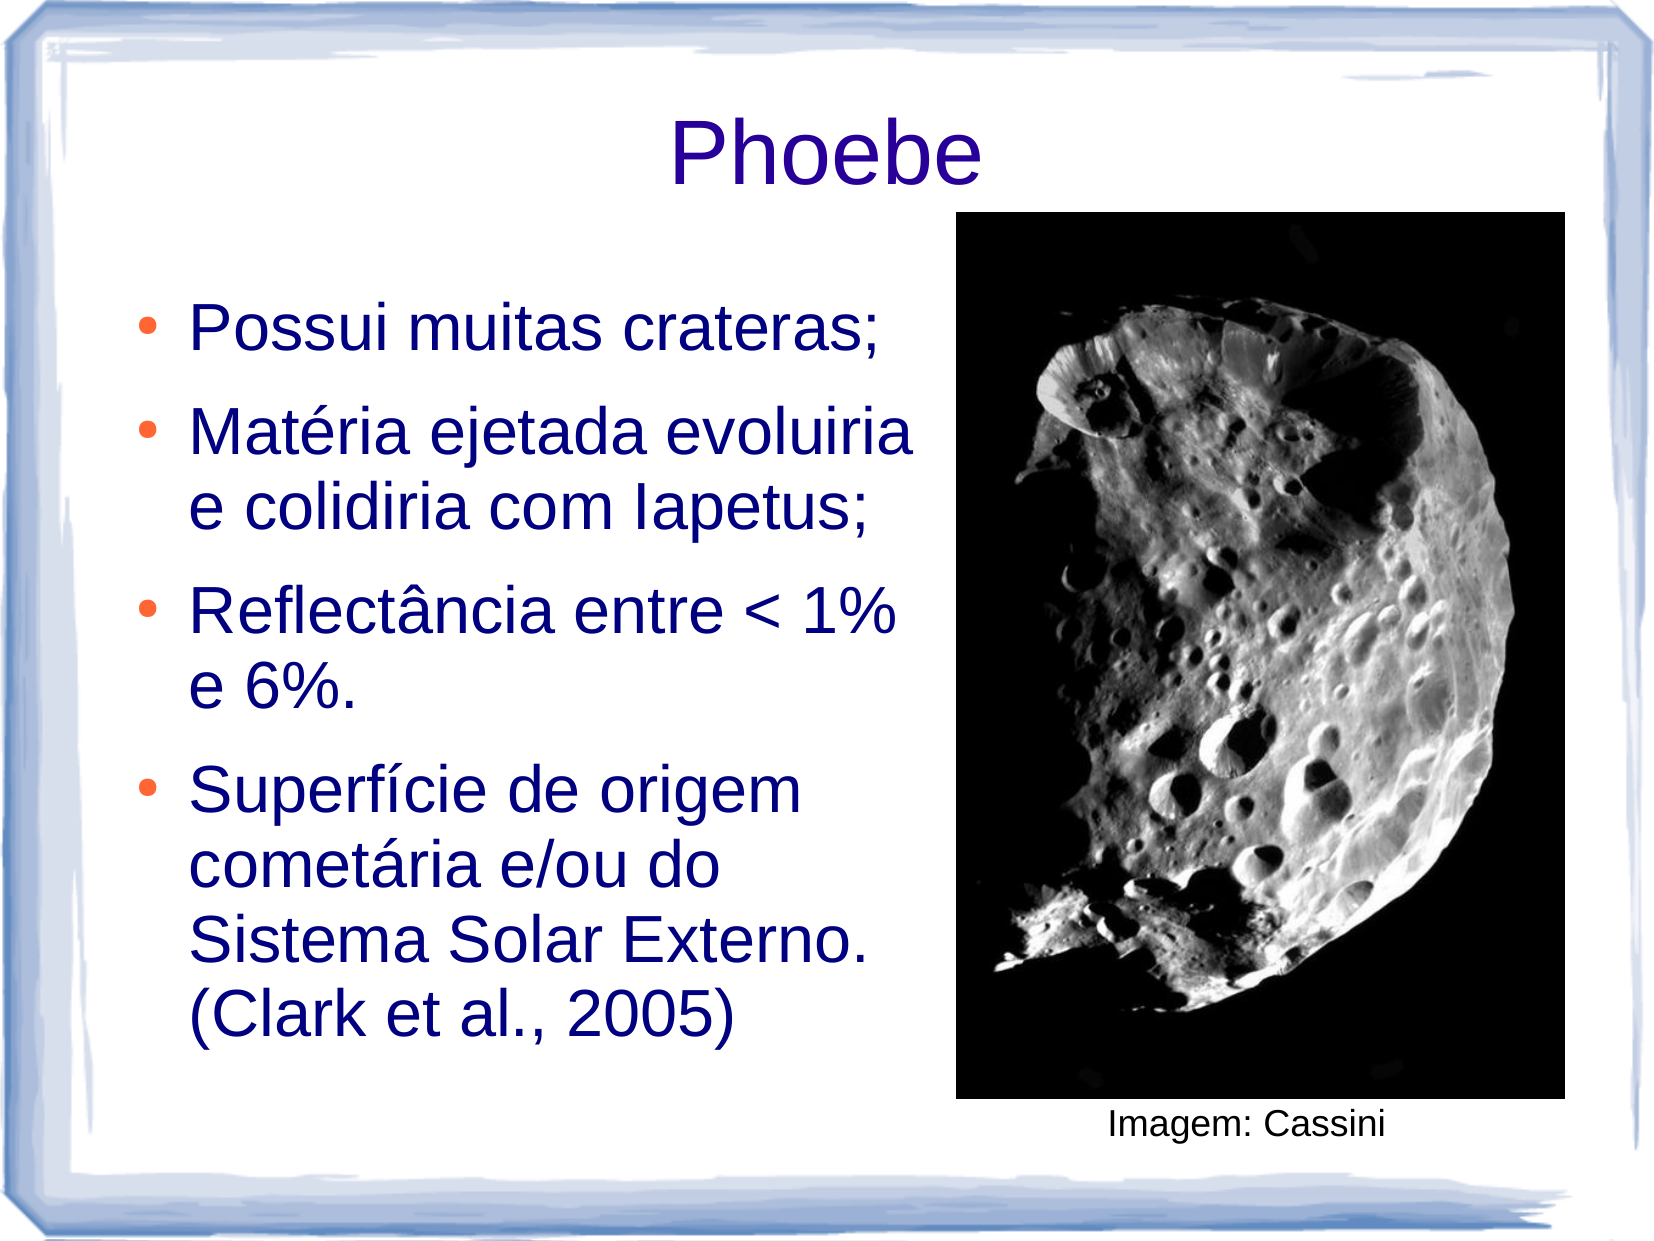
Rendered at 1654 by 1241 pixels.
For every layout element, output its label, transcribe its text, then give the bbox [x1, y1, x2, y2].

title Phoebe [82, 49, 1571, 257]
list Possui muitas crateras; Matéria ejetada evoluiria e colidiria com Iapetus; Reflectância entre < 1% e 6%. Superfície de origem cometária e/ou do Sistema Solar Externo. (Clark et al., 2005) [118, 289, 945, 1081]
picture [0, 0, 1654, 1241]
text_box Imagem: Cassini [1092, 1094, 1401, 1152]
